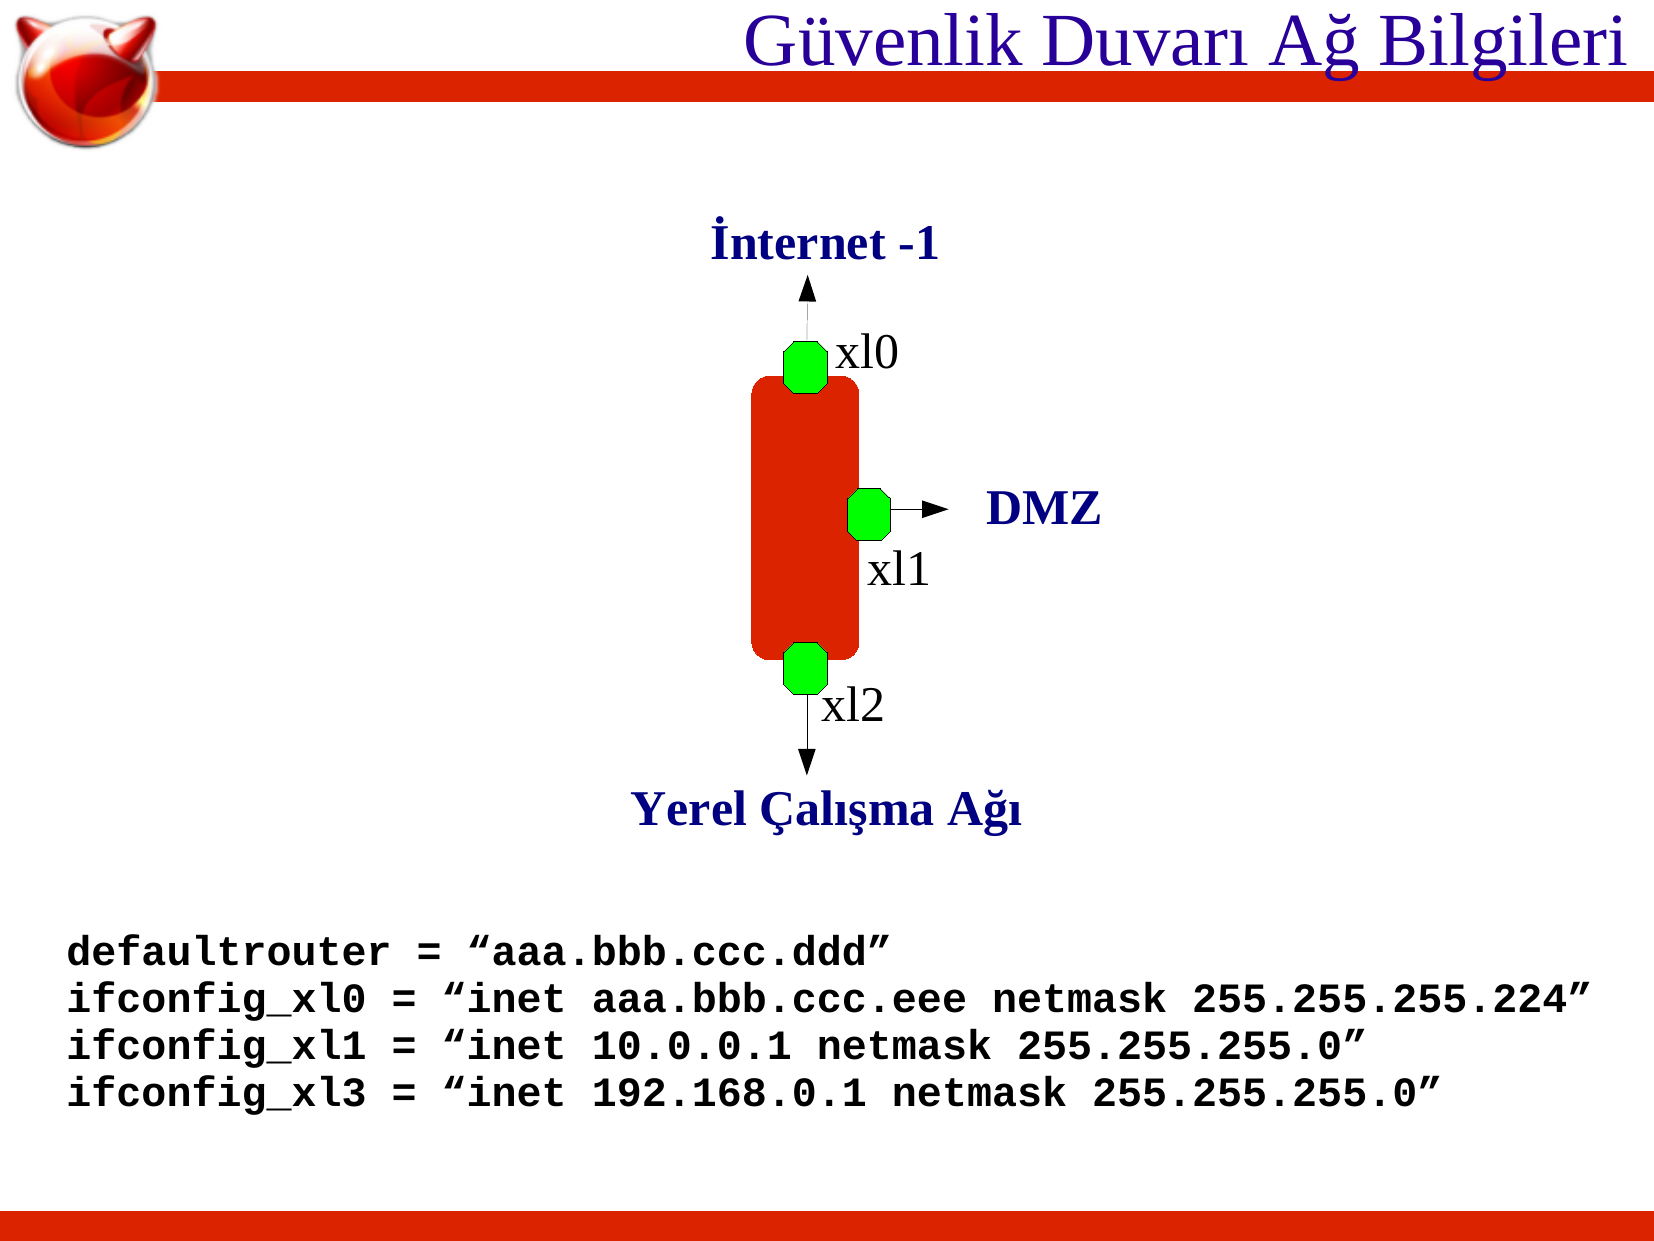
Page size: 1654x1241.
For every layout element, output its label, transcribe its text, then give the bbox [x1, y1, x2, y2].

text_box xl1 [867, 540, 932, 598]
text_box [165, 71, 1654, 102]
picture [10, 11, 165, 153]
text_box defaultrouter = “aaa.bbb.ccc.ddd” ifconfig_xl0 = “inet aaa.bbb.ccc.eee netmask 255.255.255.224” ifconfig_xl1 = “inet 10.0.0.1 netmask 255.255.255.0” ifconfig_xl3 = “inet 192.168.0.1 netmask 255.255.255.0” [66, 930, 1603, 1122]
text_box DMZ [986, 480, 1175, 537]
text_box [0, 1211, 1654, 1241]
text_box İnternet -1 [710, 242, 970, 272]
text_box [751, 341, 891, 695]
text_box Yerel Çalışma Ağı [630, 780, 1023, 837]
text_box [636, 185, 1592, 242]
text_box xl0 [835, 324, 900, 381]
text_box Güvenlik Duvarı Ağ Bilgileri [714, 0, 1648, 83]
text_box xl2 [821, 677, 886, 734]
